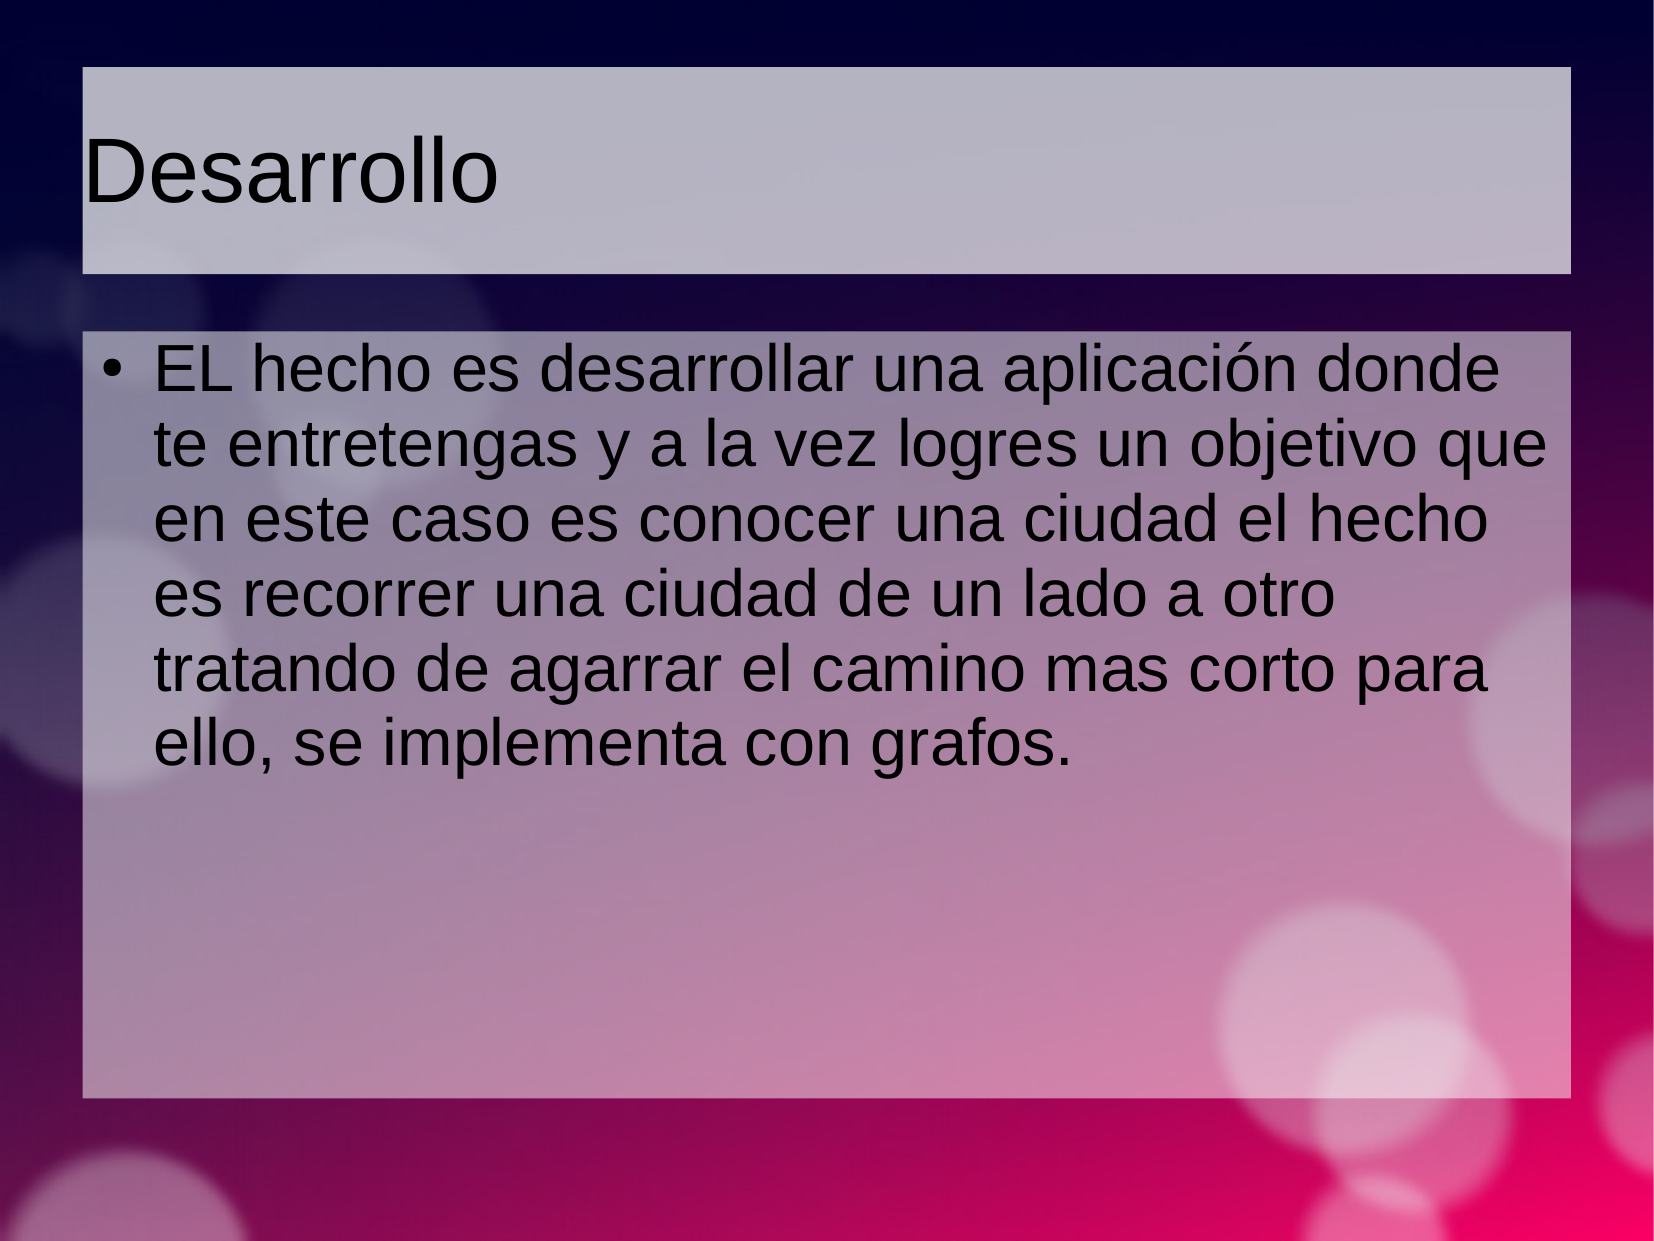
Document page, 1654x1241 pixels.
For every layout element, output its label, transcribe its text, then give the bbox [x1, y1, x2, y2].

title Desarrollo [82, 67, 1571, 275]
list EL hecho es desarrollar una aplicación donde te entretengas y a la vez logres un objetivo que en este caso es conocer una ciudad el hecho es recorrer una ciudad de un lado a otro tratando de agarrar el camino mas corto para ello, se implementa con grafos. [82, 331, 1571, 1099]
picture [0, 0, 1654, 1241]
